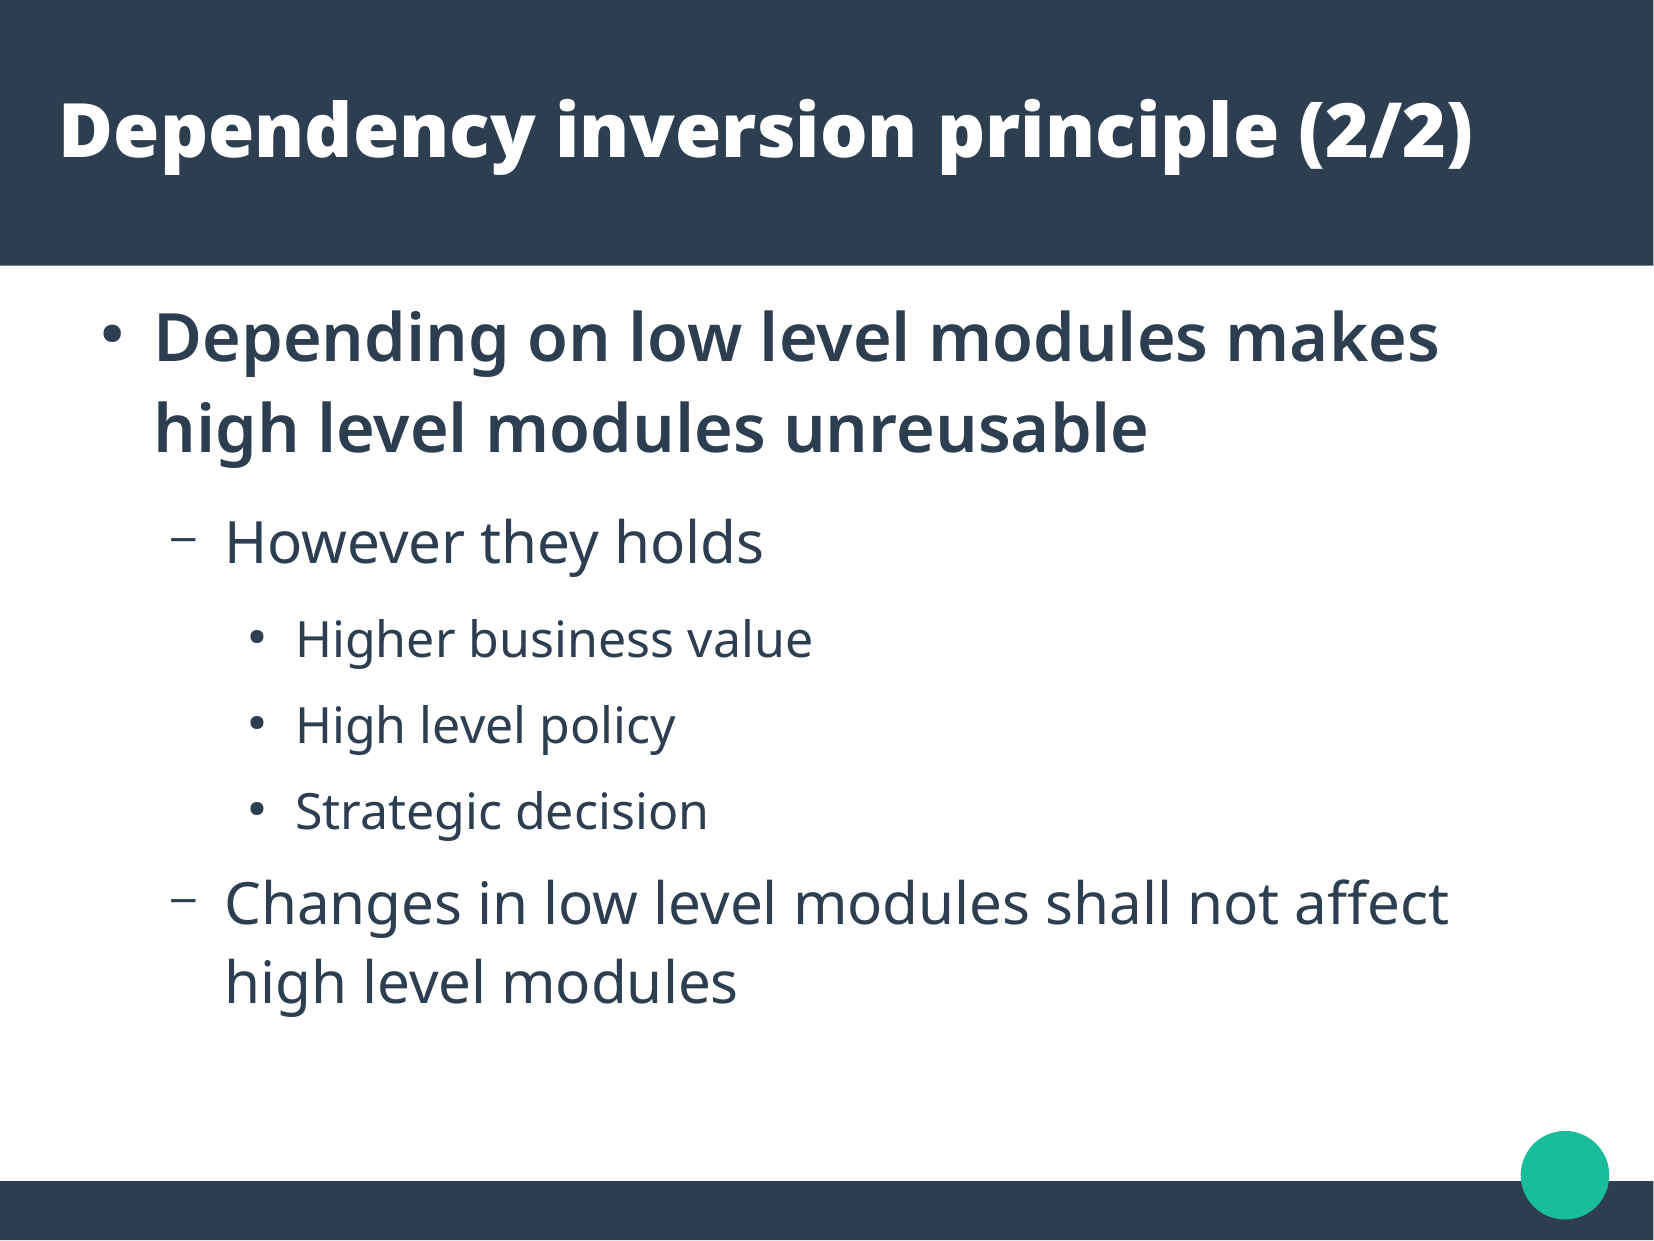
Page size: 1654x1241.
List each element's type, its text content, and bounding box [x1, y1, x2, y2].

title Dependency inversion principle (2/2) [59, 49, 1630, 207]
list Depending on low level modules makes high level modules unreusable However they holds Higher business value High level policy Strategic decision Changes in low level modules shall not affect high level modules [82, 290, 1571, 1087]
